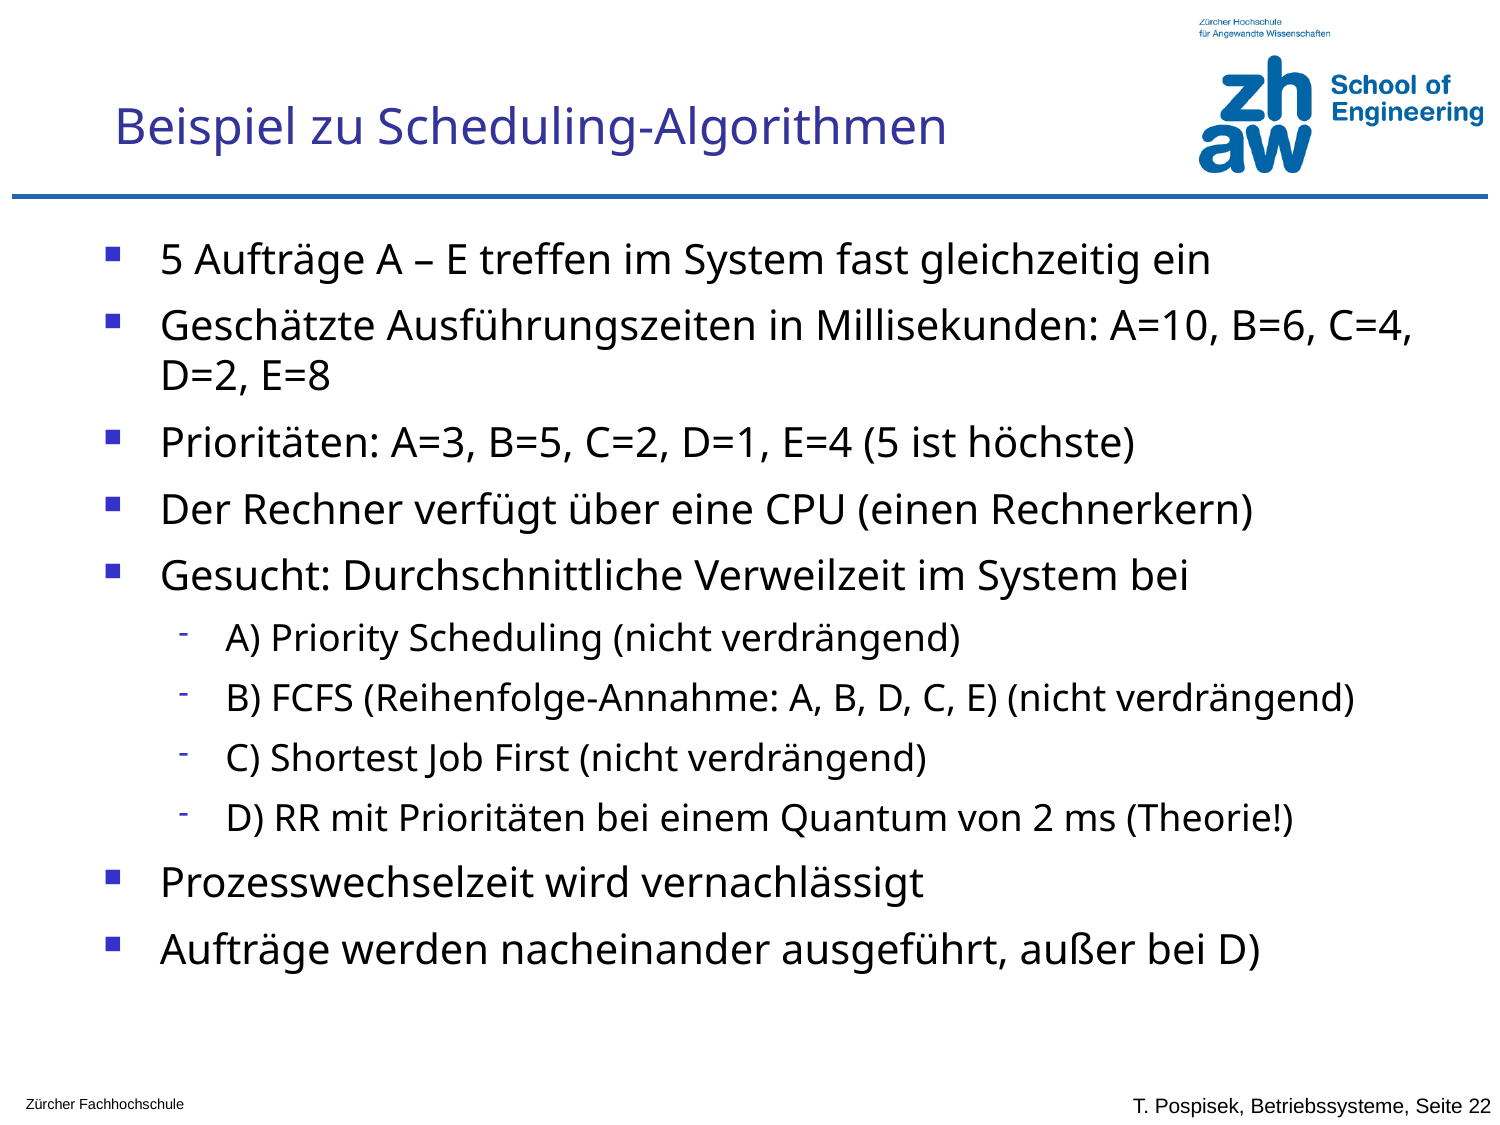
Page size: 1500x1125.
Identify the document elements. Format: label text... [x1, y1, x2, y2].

list 5 Aufträge A – E treffen im System fast gleichzeitig ein Geschätzte Ausführungszeiten in Millisekunden: A=10, B=6, C=4, D=2, E=8 Prioritäten: A=3, B=5, C=2, D=1, E=4 (5 ist höchste) Der Rechner verfügt über eine CPU (einen Rechnerkern) Gesucht: Durchschnittliche Verweilzeit im System bei A) Priority Scheduling (nicht verdrängend) B) FCFS (Reihenfolge-Annahme: A, B, D, C, E) (nicht verdrängend) C) Shortest Job First (nicht verdrängend) D) RR mit Prioritäten bei einem Quantum von 2 ms (Theorie!) Prozesswechselzeit wird vernachlässigt Aufträge werden nacheinander ausgeführt, außer bei D) [88, 224, 1435, 988]
title Beispiel zu Scheduling-Algorithmen [99, 50, 1379, 163]
picture [1199, 19, 1483, 173]
